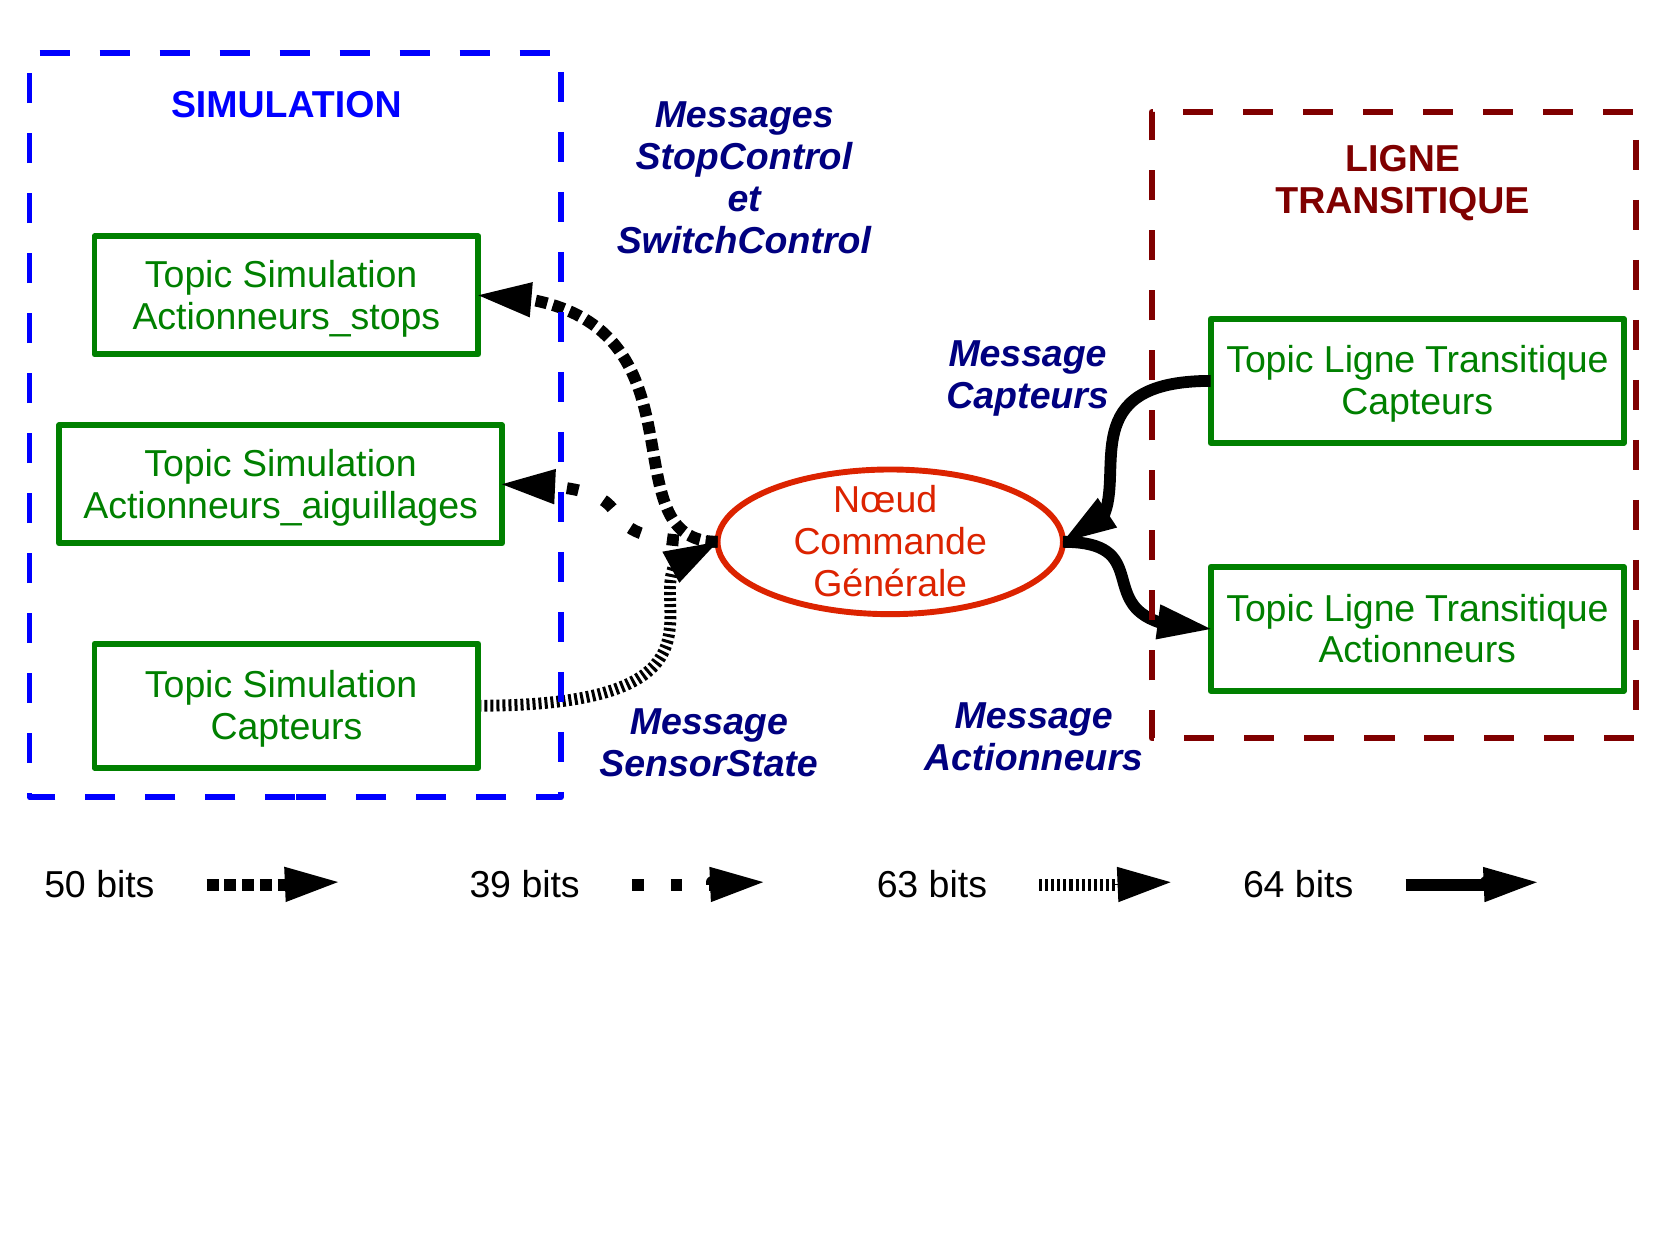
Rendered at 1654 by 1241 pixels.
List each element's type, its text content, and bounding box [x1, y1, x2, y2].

text_box Topic Ligne Transitique Capteurs [1210, 318, 1624, 443]
text_box LIGNE TRANSITIQUE [1151, 129, 1654, 232]
text_box Messages StopControl et SwitchControl [537, 85, 951, 349]
text_box Message Capteurs [820, 324, 1235, 459]
text_box 50 bits [29, 856, 207, 914]
text_box SIMULATION [35, 76, 538, 135]
text_box Topic Simulation Actionneurs_aiguillages [59, 425, 502, 544]
text_box Nœud Commande Générale [718, 469, 1063, 615]
text_box 64 bits [1228, 856, 1406, 914]
text_box Message Actionneurs [809, 687, 1258, 821]
text_box Topic Simulation Actionneurs_stops [94, 236, 479, 355]
text_box Message SensorState [501, 693, 916, 827]
text_box 63 bits [862, 856, 1040, 914]
text_box 39 bits [454, 856, 632, 914]
text_box Topic Ligne Transitique Actionneurs [1210, 566, 1624, 691]
text_box Topic Simulation Capteurs [94, 643, 479, 768]
